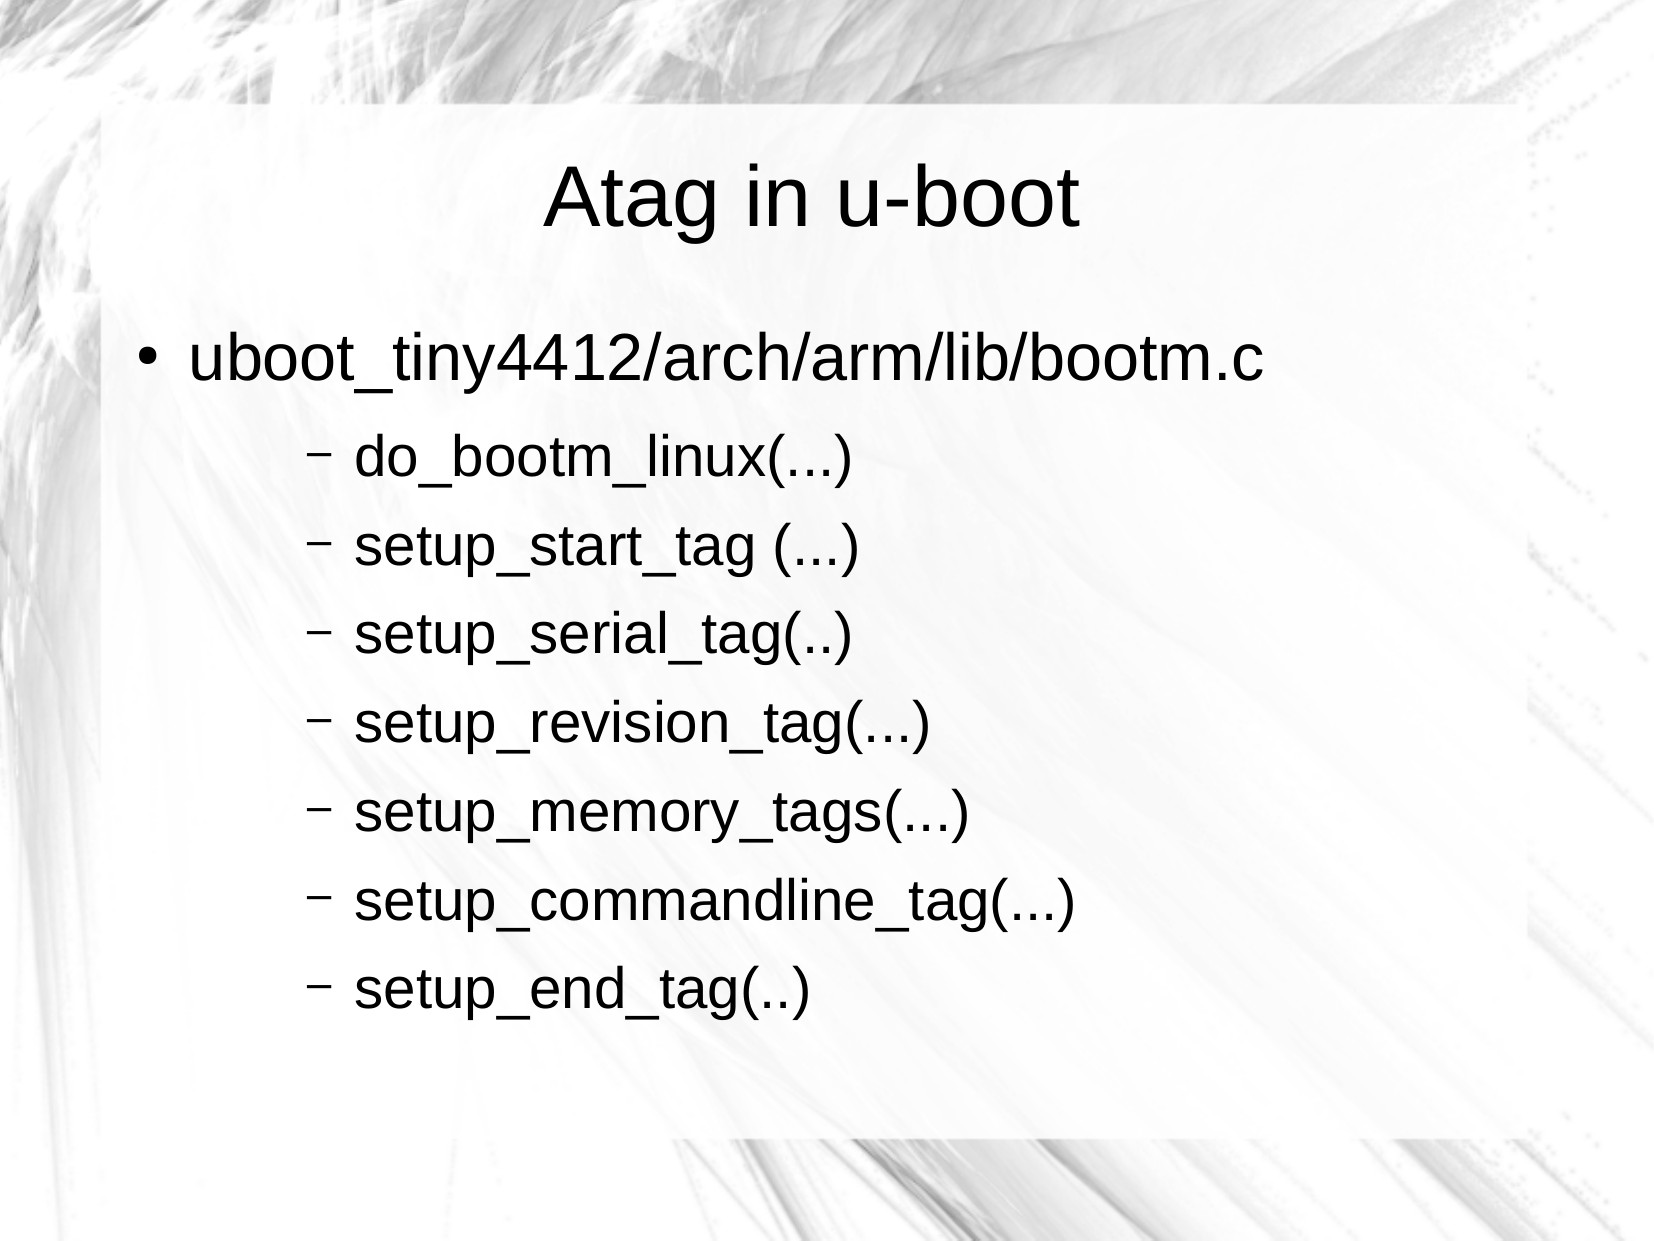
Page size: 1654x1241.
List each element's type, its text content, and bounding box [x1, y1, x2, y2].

title Atag in u-boot [118, 112, 1506, 281]
picture [0, 0, 1654, 1241]
list uboot_tiny4412/arch/arm/lib/bootm.c do_bootm_linux(...) setup_start_tag (...) setup_serial_tag(..) setup_revision_tag(...) setup_memory_tags(...) setup_commandline_tag(...) setup_end_tag(..) [118, 319, 1571, 1040]
